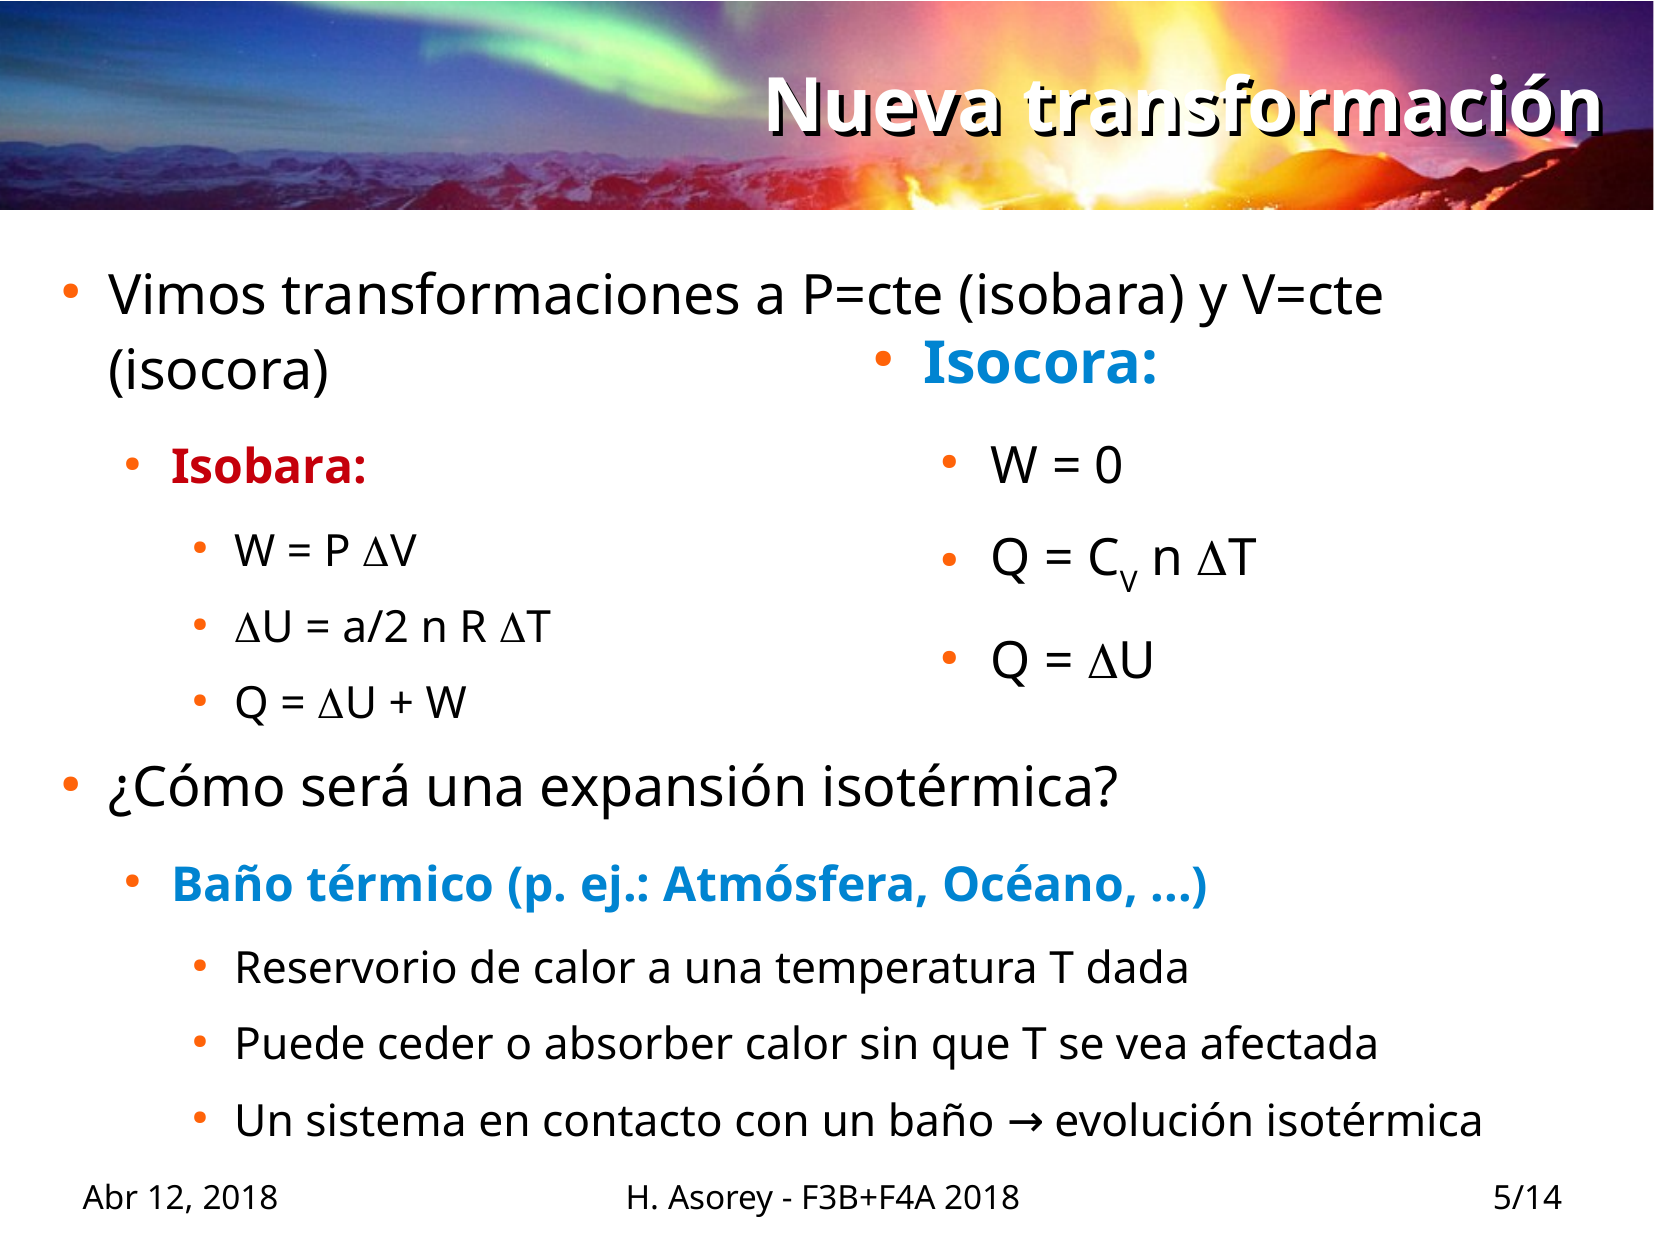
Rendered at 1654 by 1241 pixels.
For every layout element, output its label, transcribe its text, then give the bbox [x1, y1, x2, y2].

list Isocora: W = 0 Q = CV n DT Q = DU [856, 319, 1618, 695]
title Nueva transformación [45, 15, 1606, 191]
list Vimos transformaciones a P=cte (isobara) y V=cte (isocora) Isobara: W = P DV DU = a/2 n R DT Q = DU + W ¿Cómo será una expansión isotérmica? Baño térmico (p. ej.: Atmósfera, Océano, ...) Reservorio de calor a una temperatura T dada Puede ceder o absorber calor sin que T se vea afectada Un sistema en contacto con un baño → evolución isotérmica [45, 255, 1606, 1156]
picture [0, 1, 1654, 210]
